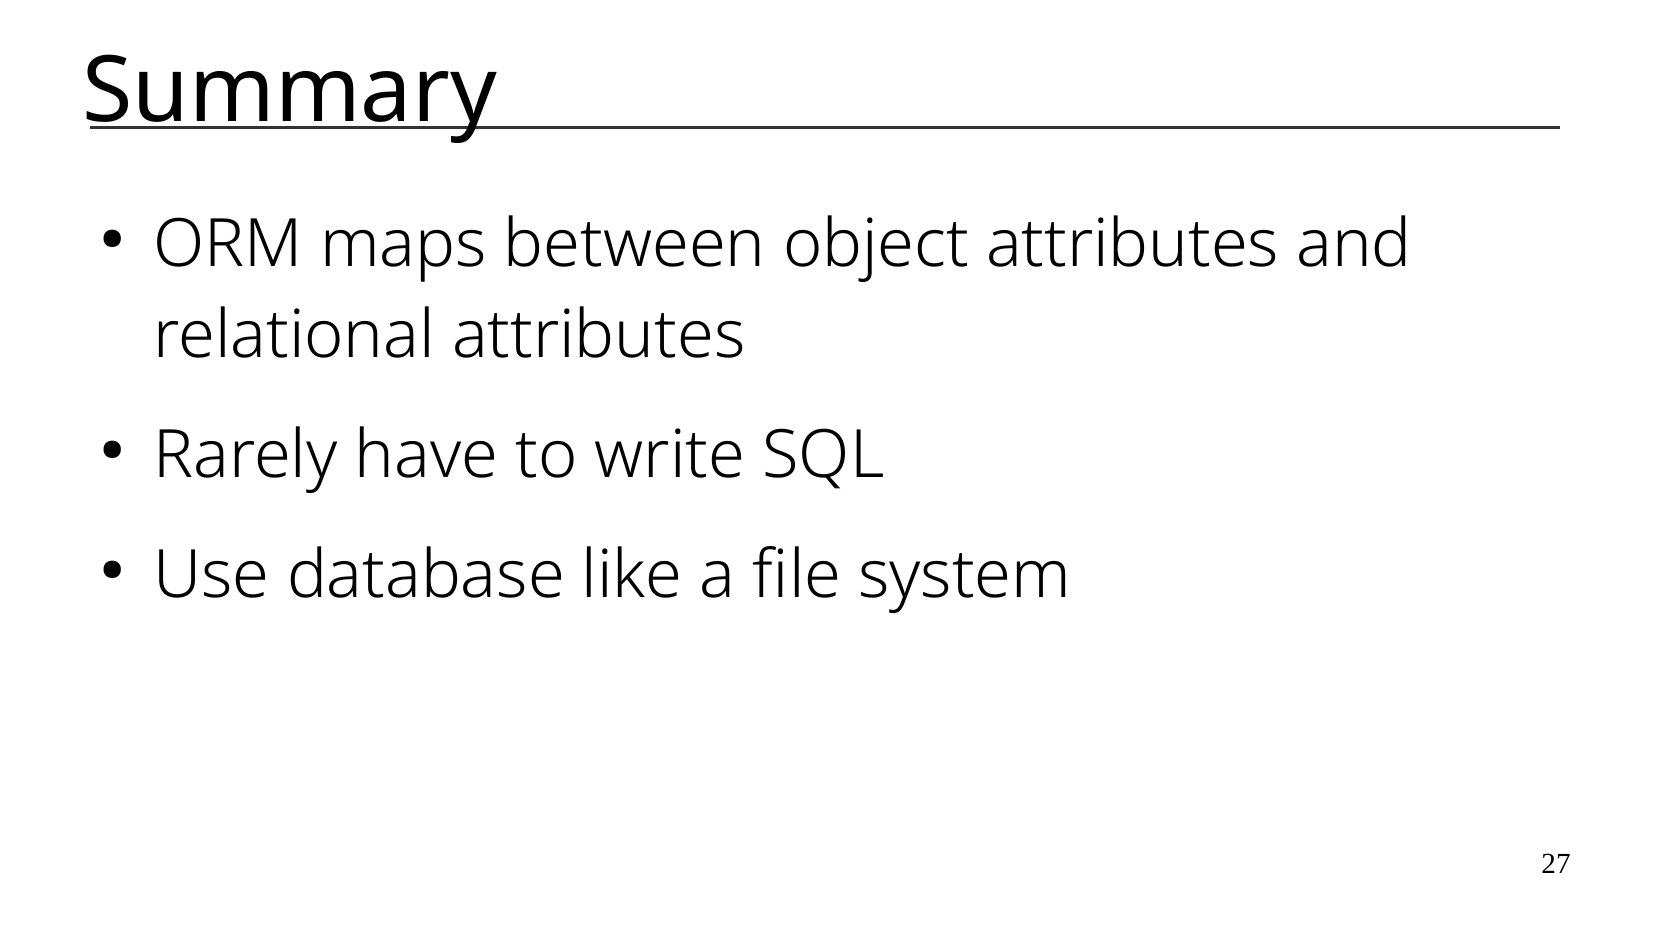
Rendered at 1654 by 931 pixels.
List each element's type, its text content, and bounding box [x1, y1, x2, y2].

list ORM maps between object attributes and relational attributes Rarely have to write SQL Use database like a file system [82, 195, 1571, 811]
title Summary [82, 32, 1571, 140]
